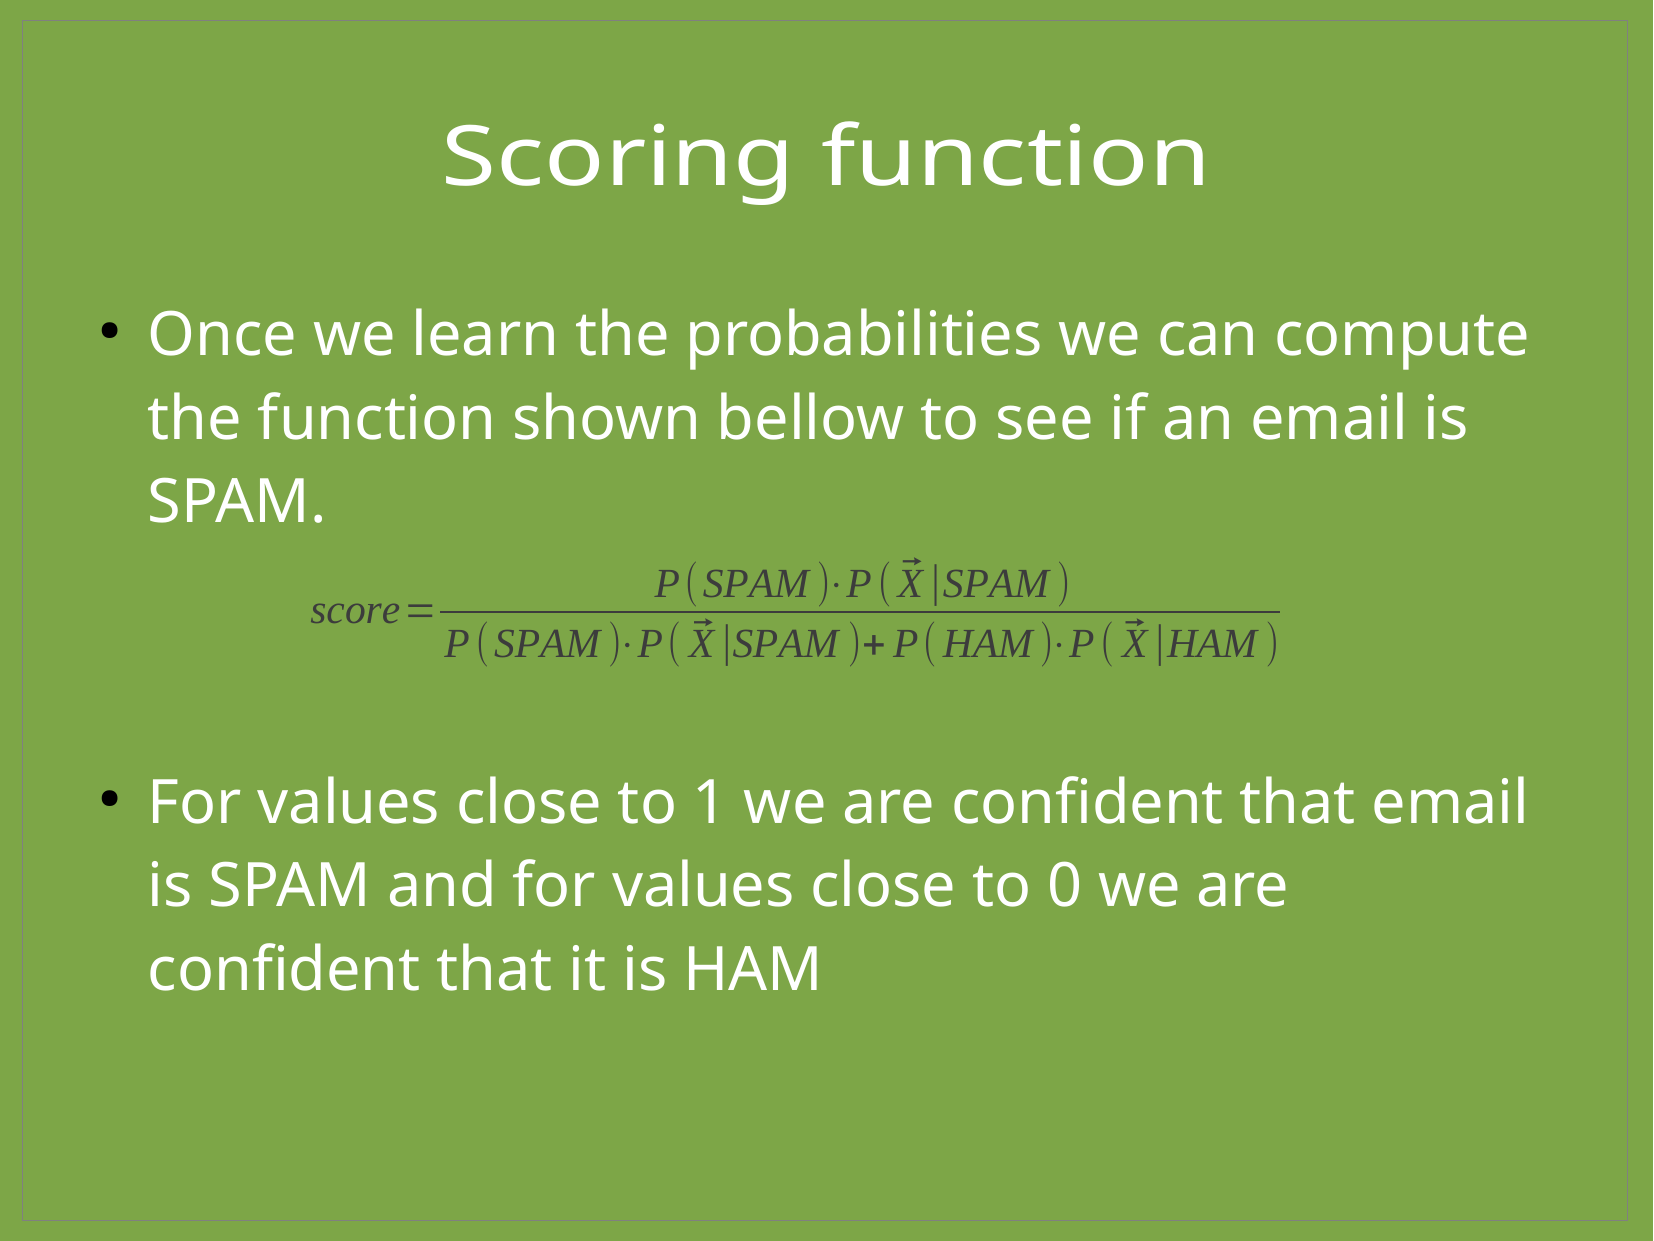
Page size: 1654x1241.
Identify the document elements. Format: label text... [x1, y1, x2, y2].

title Scoring function [82, 49, 1571, 257]
text_box [22, 20, 1628, 1221]
list Once we learn the probabilities we can compute the function shown bellow to see if an email is SPAM. For values close to 1 we are confident that email is SPAM and for values close to 0 we are confident that it is HAM [82, 290, 1538, 1010]
chart [302, 555, 1289, 670]
